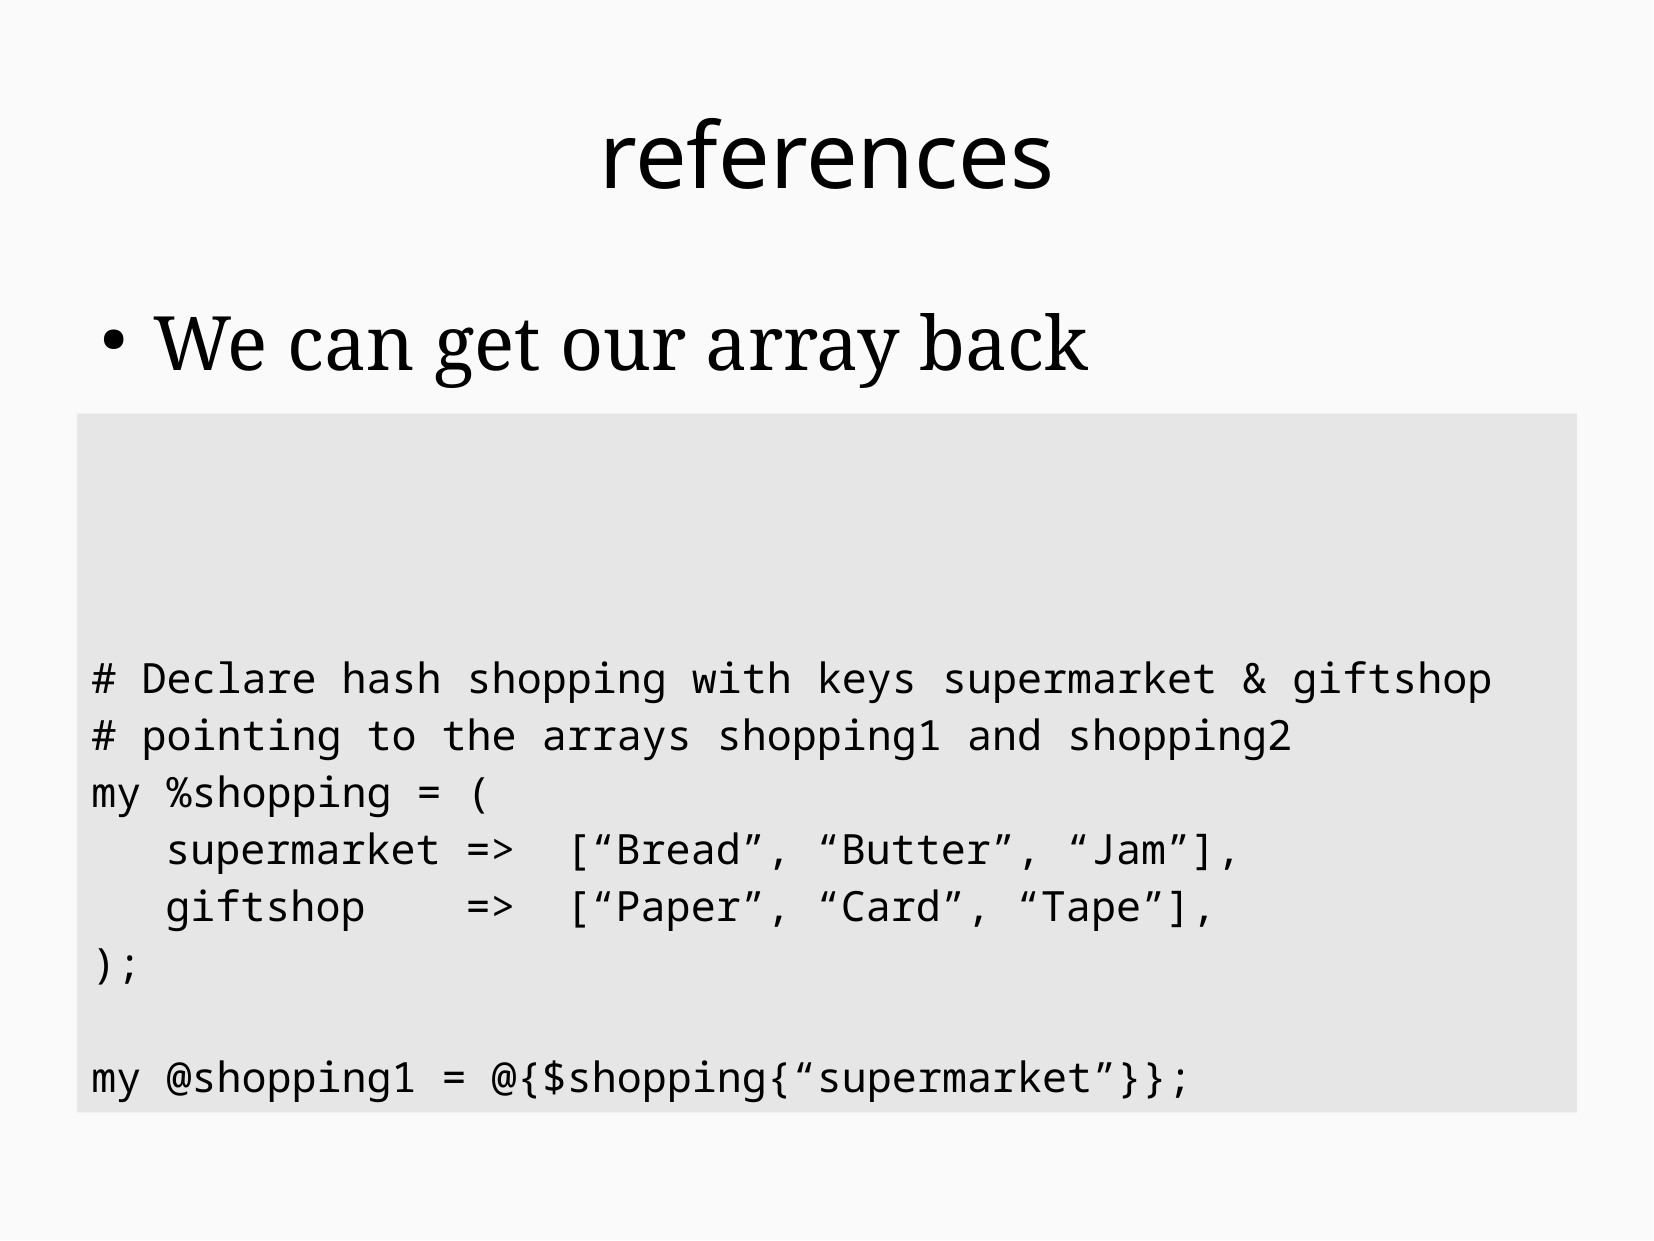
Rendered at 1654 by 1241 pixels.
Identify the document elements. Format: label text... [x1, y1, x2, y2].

text_box # Declare hash shopping with keys supermarket & giftshop # pointing to the arrays shopping1 and shopping2 my %shopping = ( supermarket => [“Bread”, “Butter”, “Jam”], giftshop => [“Paper”, “Card”, “Tape”], ); my @shopping1 = @{$shopping{“supermarket”}}; [76, 413, 1577, 1012]
list We can get our array back [82, 290, 1571, 413]
title references [82, 49, 1571, 257]
